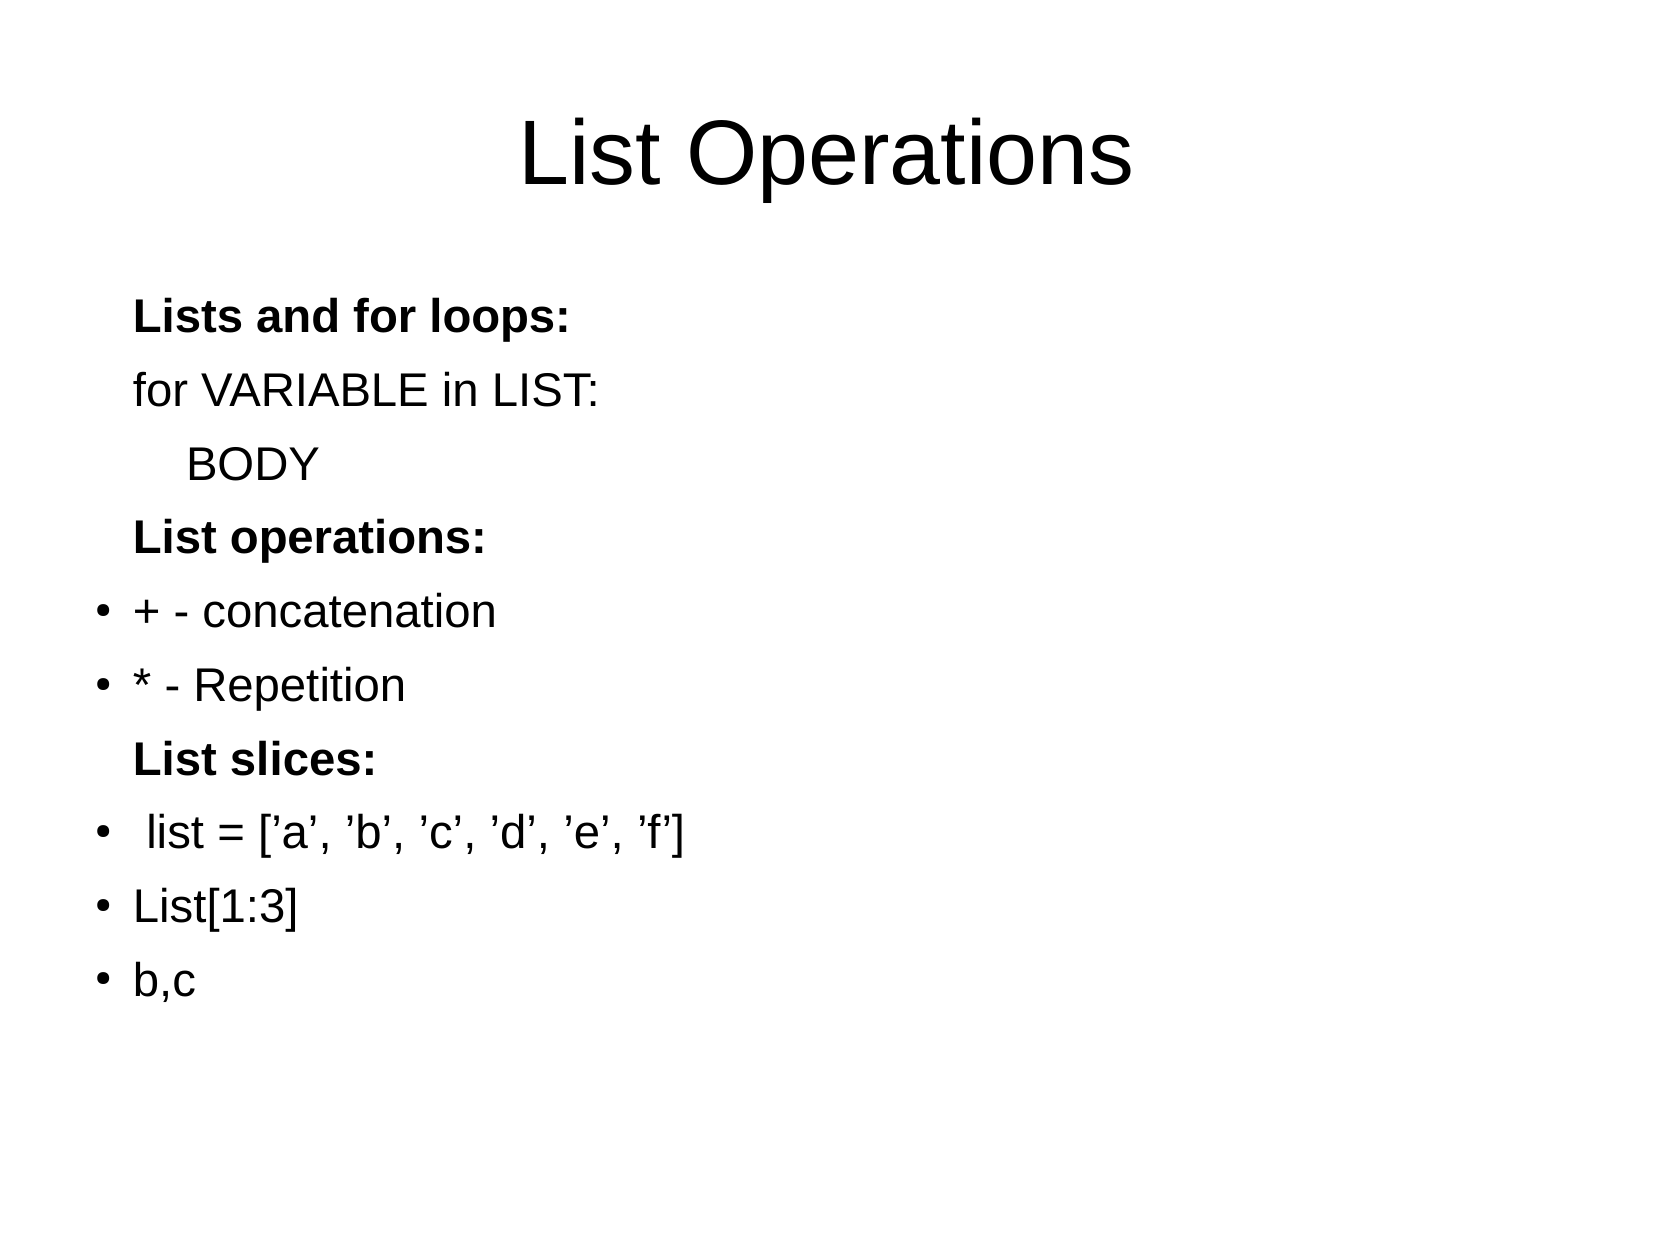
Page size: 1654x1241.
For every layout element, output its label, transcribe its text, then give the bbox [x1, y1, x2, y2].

title List Operations [82, 49, 1571, 257]
list Lists and for loops: for VARIABLE in LIST: BODY List operations: + - concatenation * - Repetition List slices: list = [’a’, ’b’, ’c’, ’d’, ’e’, ’f’] List[1:3] b,c [82, 290, 1571, 1010]
